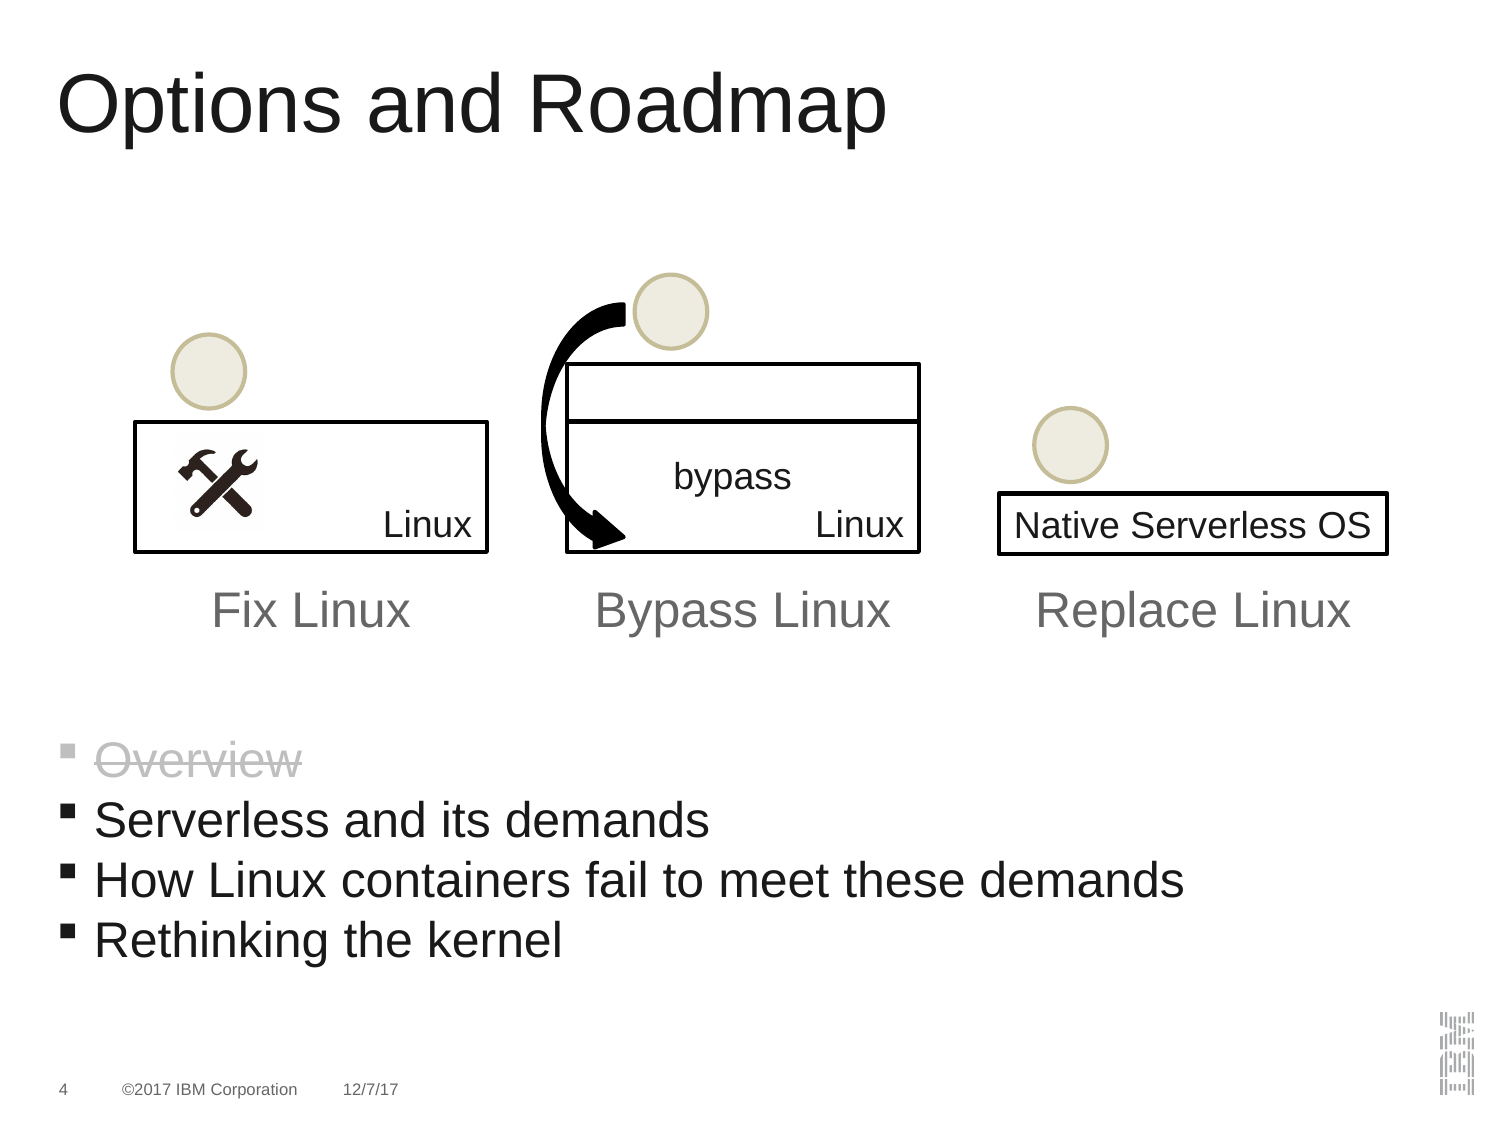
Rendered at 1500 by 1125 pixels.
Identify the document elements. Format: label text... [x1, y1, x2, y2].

text_box Bypass Linux [566, 577, 919, 638]
text_box Fix Linux [134, 577, 487, 638]
text_box Overview Serverless and its demands How Linux containers fail to meet these demands Rethinking the kernel [56, 727, 1442, 1021]
text_box [634, 274, 708, 349]
text_box Options and Roadmap [56, 49, 1440, 200]
text_box Linux [134, 421, 487, 552]
text_box Native Serverless OS [998, 493, 1388, 554]
text_box bypass [648, 445, 809, 505]
text_box Linux [566, 424, 919, 552]
picture [171, 434, 264, 532]
text_box Replace Linux [998, 577, 1388, 638]
text_box [1034, 408, 1107, 483]
text_box [172, 334, 246, 409]
text_box [543, 304, 624, 548]
picture [1440, 1012, 1474, 1095]
